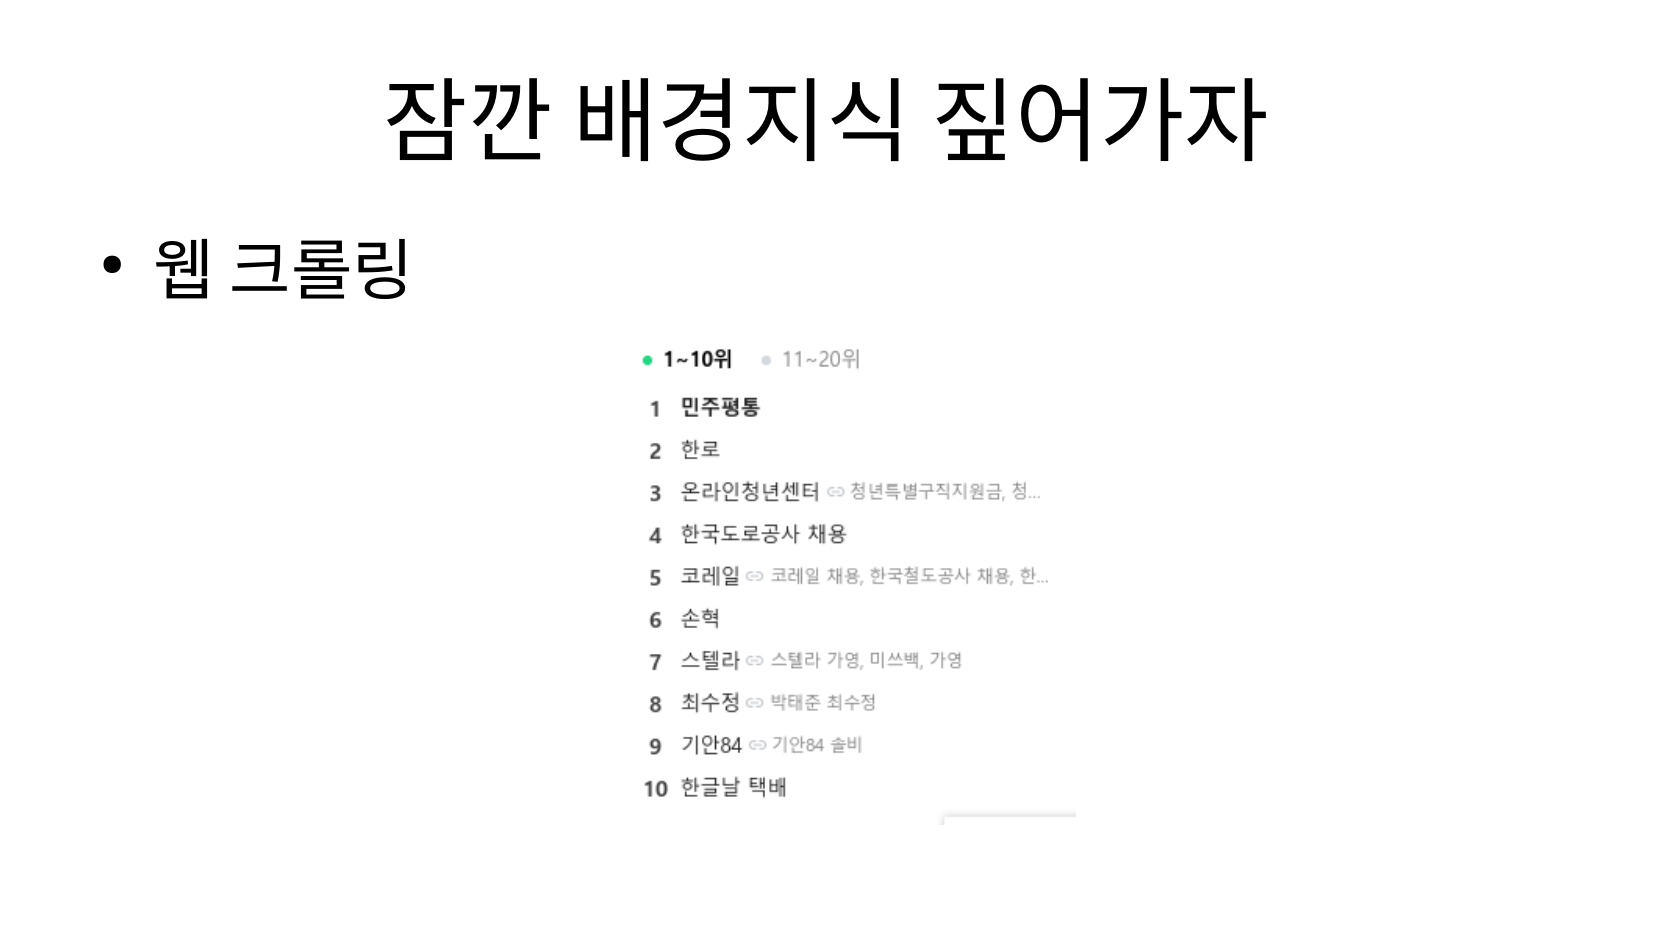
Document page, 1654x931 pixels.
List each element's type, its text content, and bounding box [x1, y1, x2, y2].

picture [615, 320, 1076, 826]
list 웹 크롤링 [82, 217, 1571, 758]
title 잠깐 배경지식 짚어가자 [82, 37, 1571, 193]
